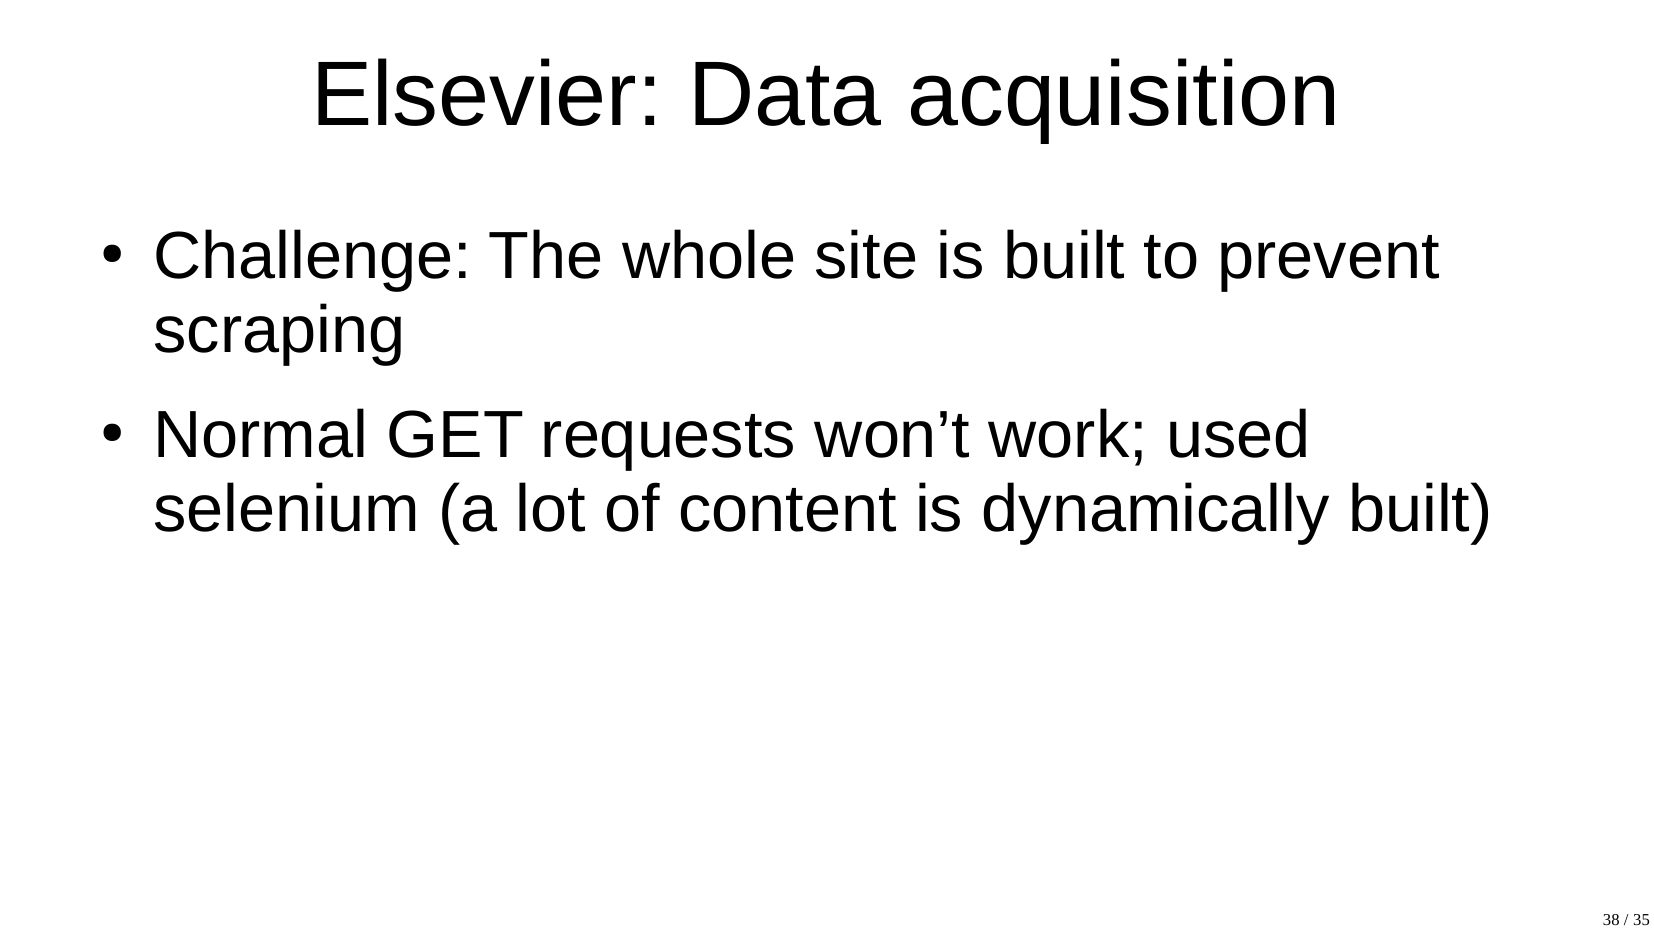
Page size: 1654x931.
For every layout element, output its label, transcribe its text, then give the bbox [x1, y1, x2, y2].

list Challenge: The whole site is built to prevent scraping Normal GET requests won’t work; used selenium (a lot of content is dynamically built) [82, 217, 1571, 826]
title Elsevier: Data acquisition [82, 37, 1571, 151]
